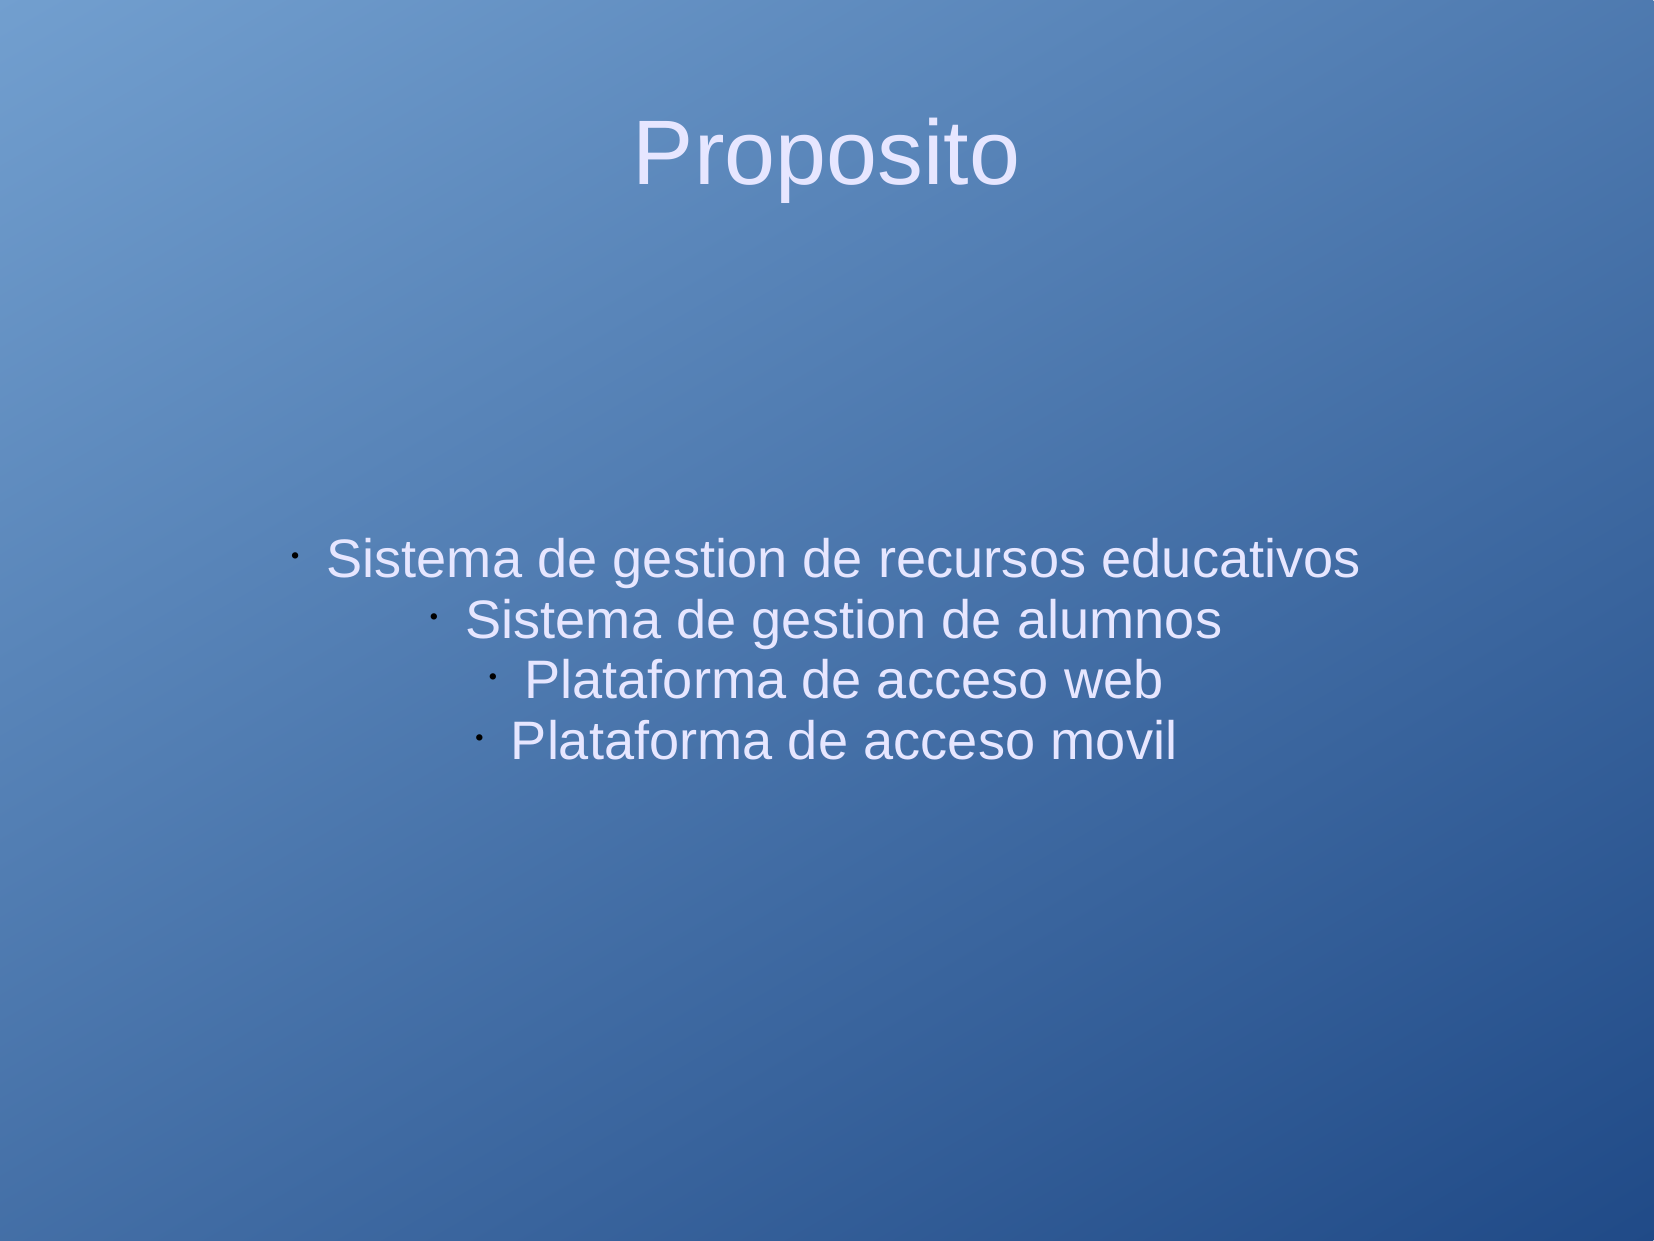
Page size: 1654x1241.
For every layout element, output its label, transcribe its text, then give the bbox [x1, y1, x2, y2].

title Proposito [82, 49, 1571, 257]
subtitle Sistema de gestion de recursos educativos Sistema de gestion de alumnos Plataforma de acceso web Plataforma de acceso movil [82, 290, 1571, 1010]
